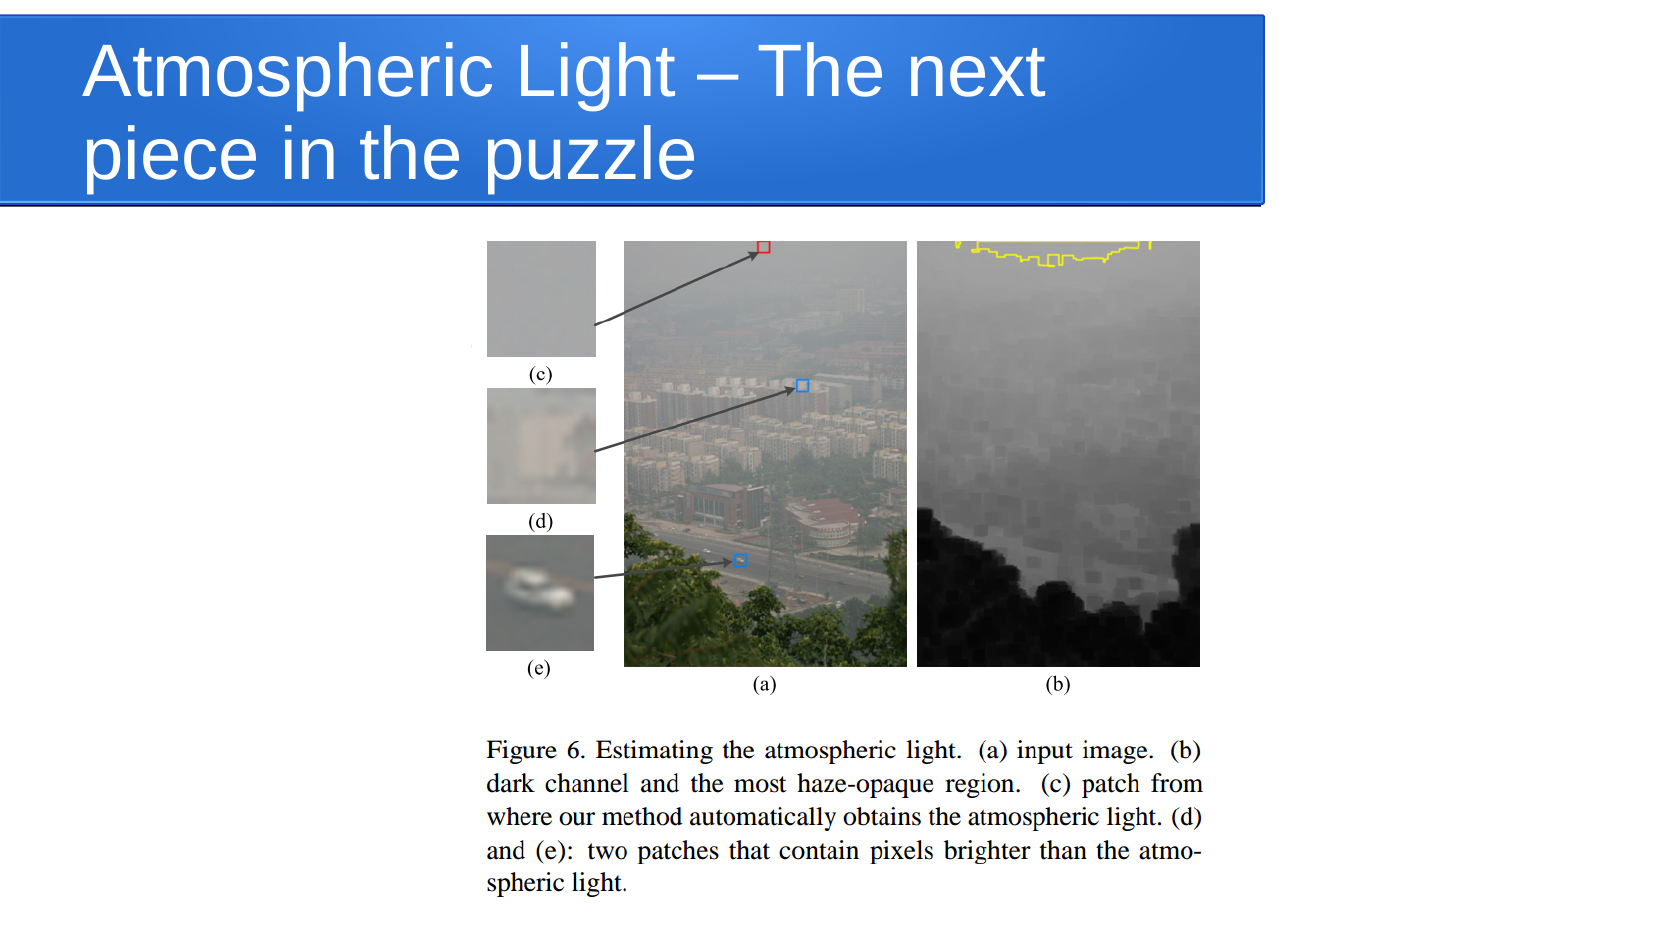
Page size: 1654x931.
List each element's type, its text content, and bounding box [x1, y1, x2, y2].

picture [471, 213, 1240, 918]
title Atmospheric Light – The next piece in the puzzle [82, 29, 1235, 196]
